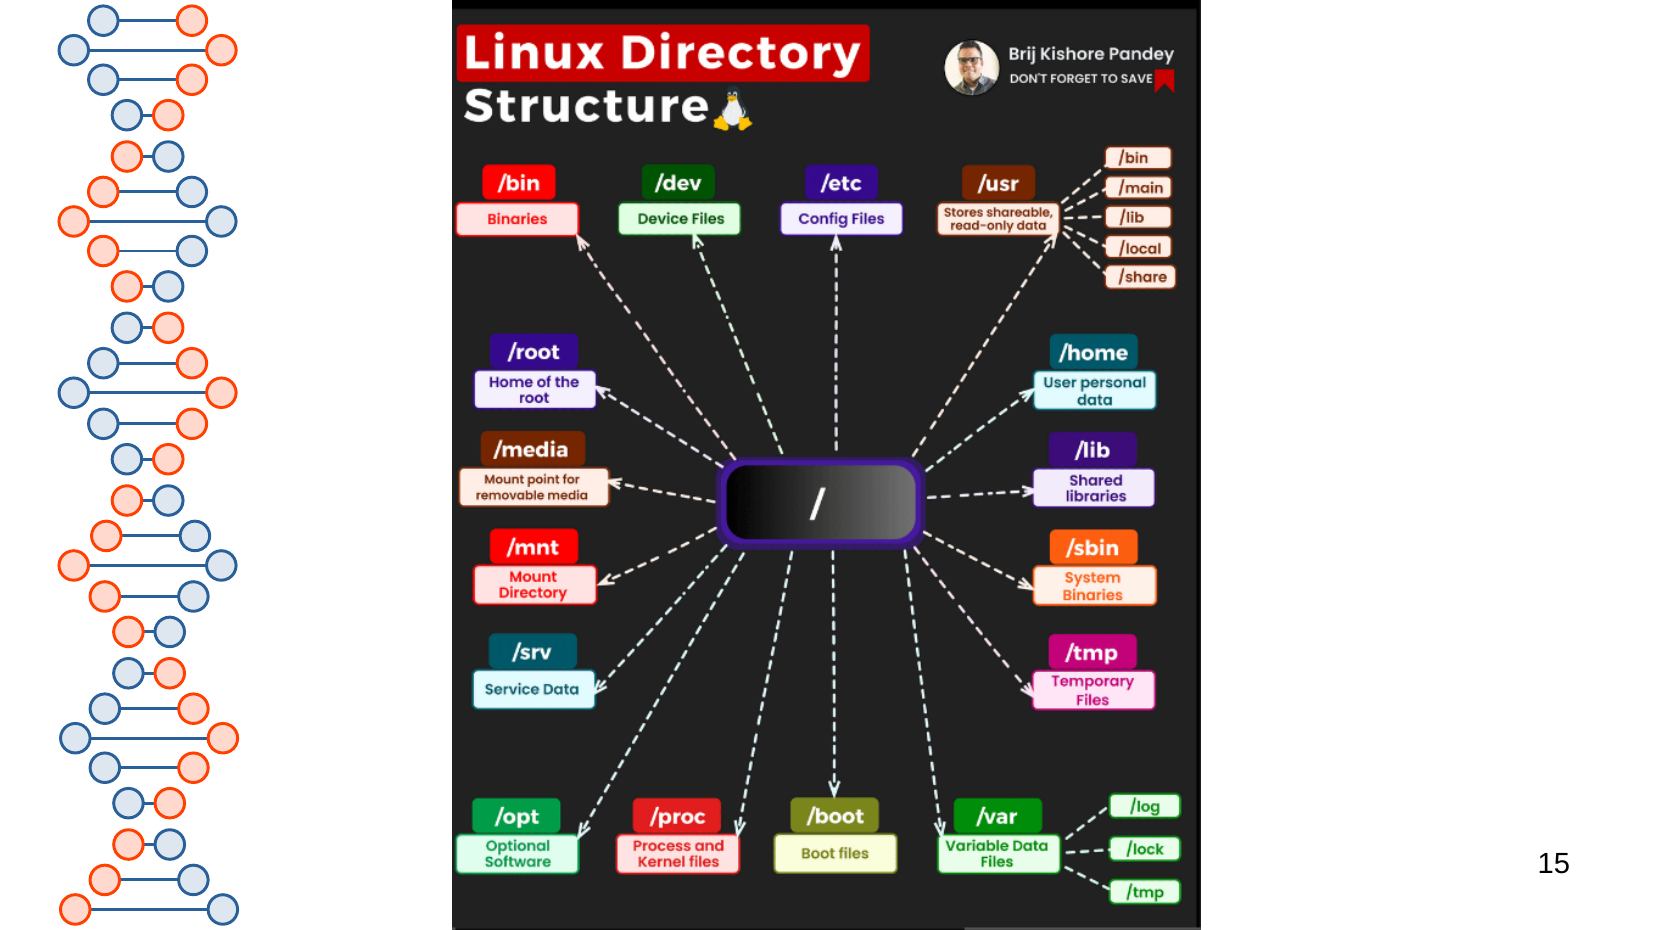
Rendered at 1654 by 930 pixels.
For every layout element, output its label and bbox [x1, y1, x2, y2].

picture [452, 0, 1201, 930]
